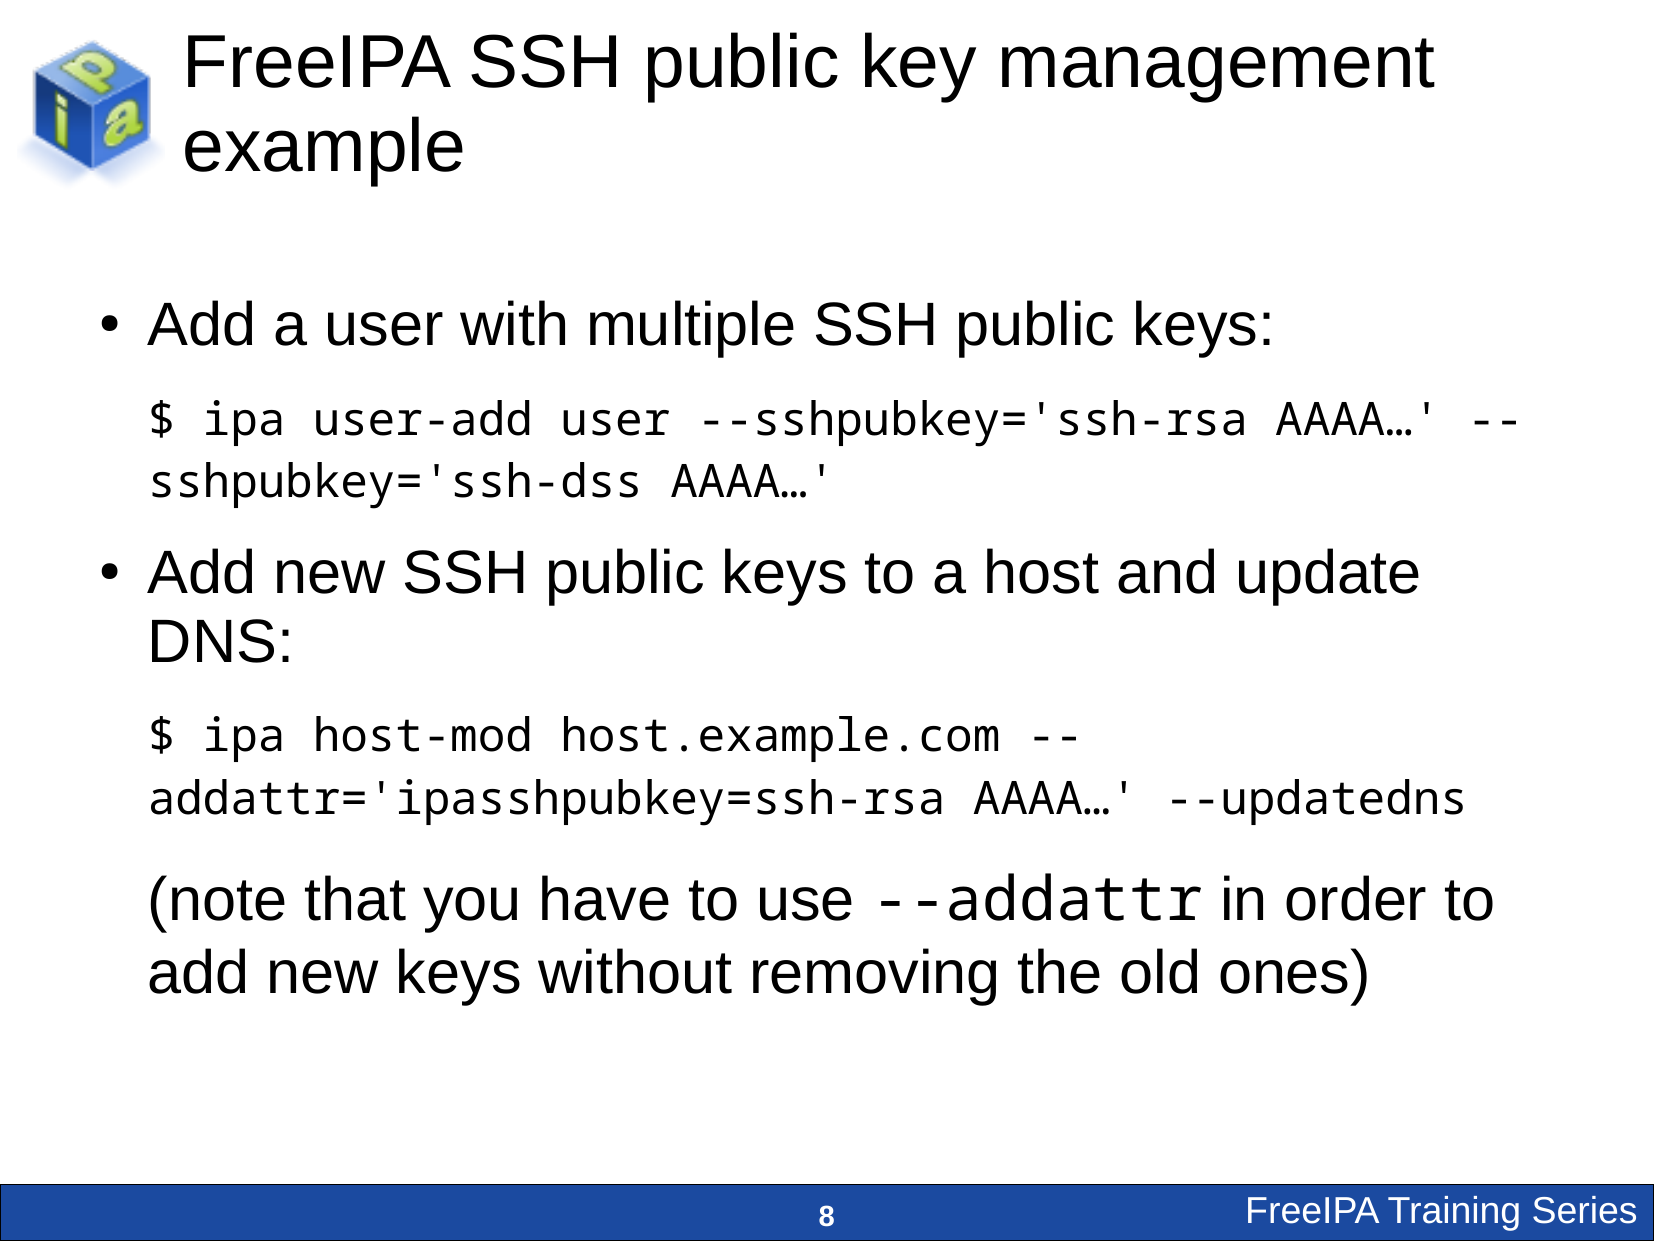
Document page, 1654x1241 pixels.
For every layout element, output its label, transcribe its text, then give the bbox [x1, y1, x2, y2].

title FreeIPA SSH public key management example [182, 19, 1579, 188]
list Add a user with multiple SSH public keys: $ ipa user-add user --sshpubkey='ssh-rsa AAAA…' --sshpubkey='ssh-dss AAAA…' Add new SSH public keys to a host and update DNS: $ ipa host-mod host.example.com --addattr='ipasshpubkey=ssh-rsa AAAA…' --updatedns (note that you have to use --addattr in order to add new keys without removing the old ones) [82, 290, 1571, 1010]
picture [17, 34, 165, 193]
